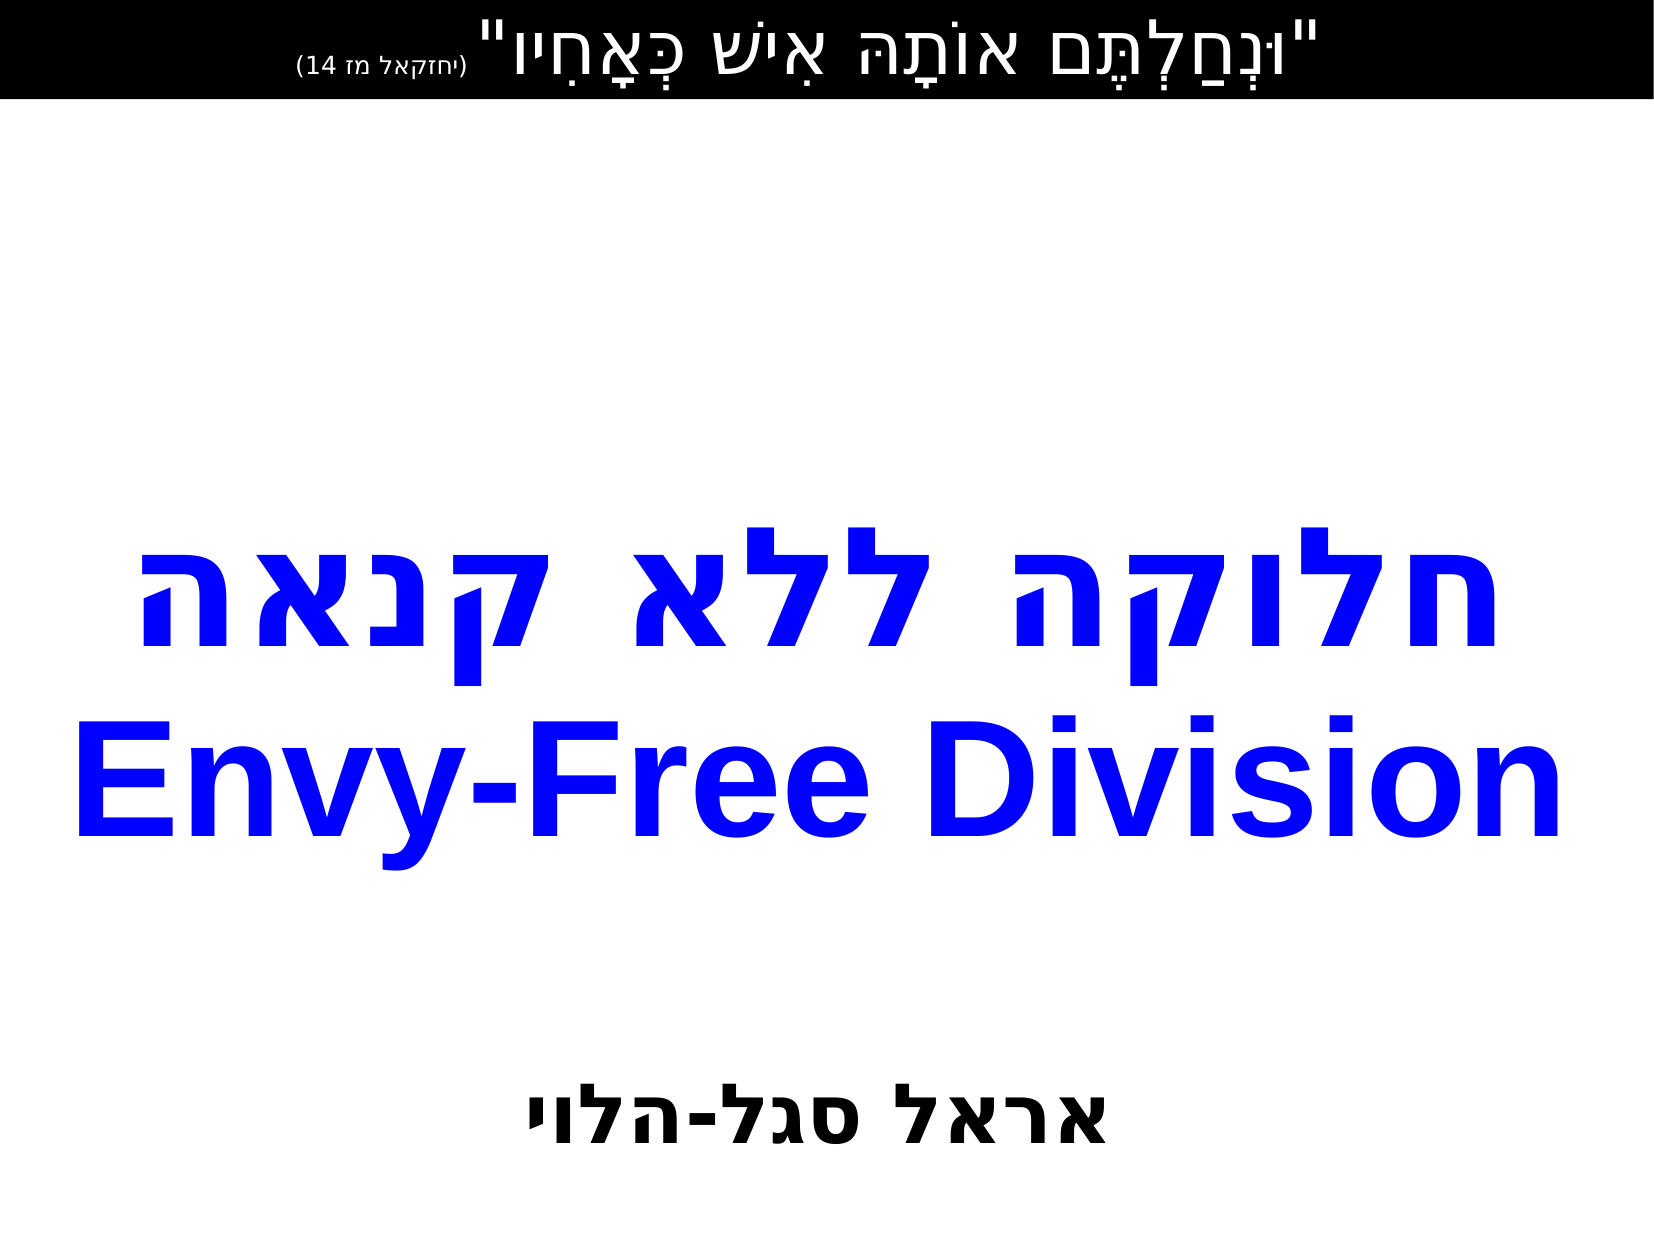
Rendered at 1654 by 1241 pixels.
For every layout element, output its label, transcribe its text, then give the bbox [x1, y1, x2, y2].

text_box "וּנְחַלְתֶּם אוֹתָהּ אִישׁ כְּאָחִיו" (יחזקאל מז 14) [0, 0, 1654, 100]
title חלוקה ללא קנאה Envy-Free Division אראל סגל-הלוי [0, 100, 1654, 1240]
